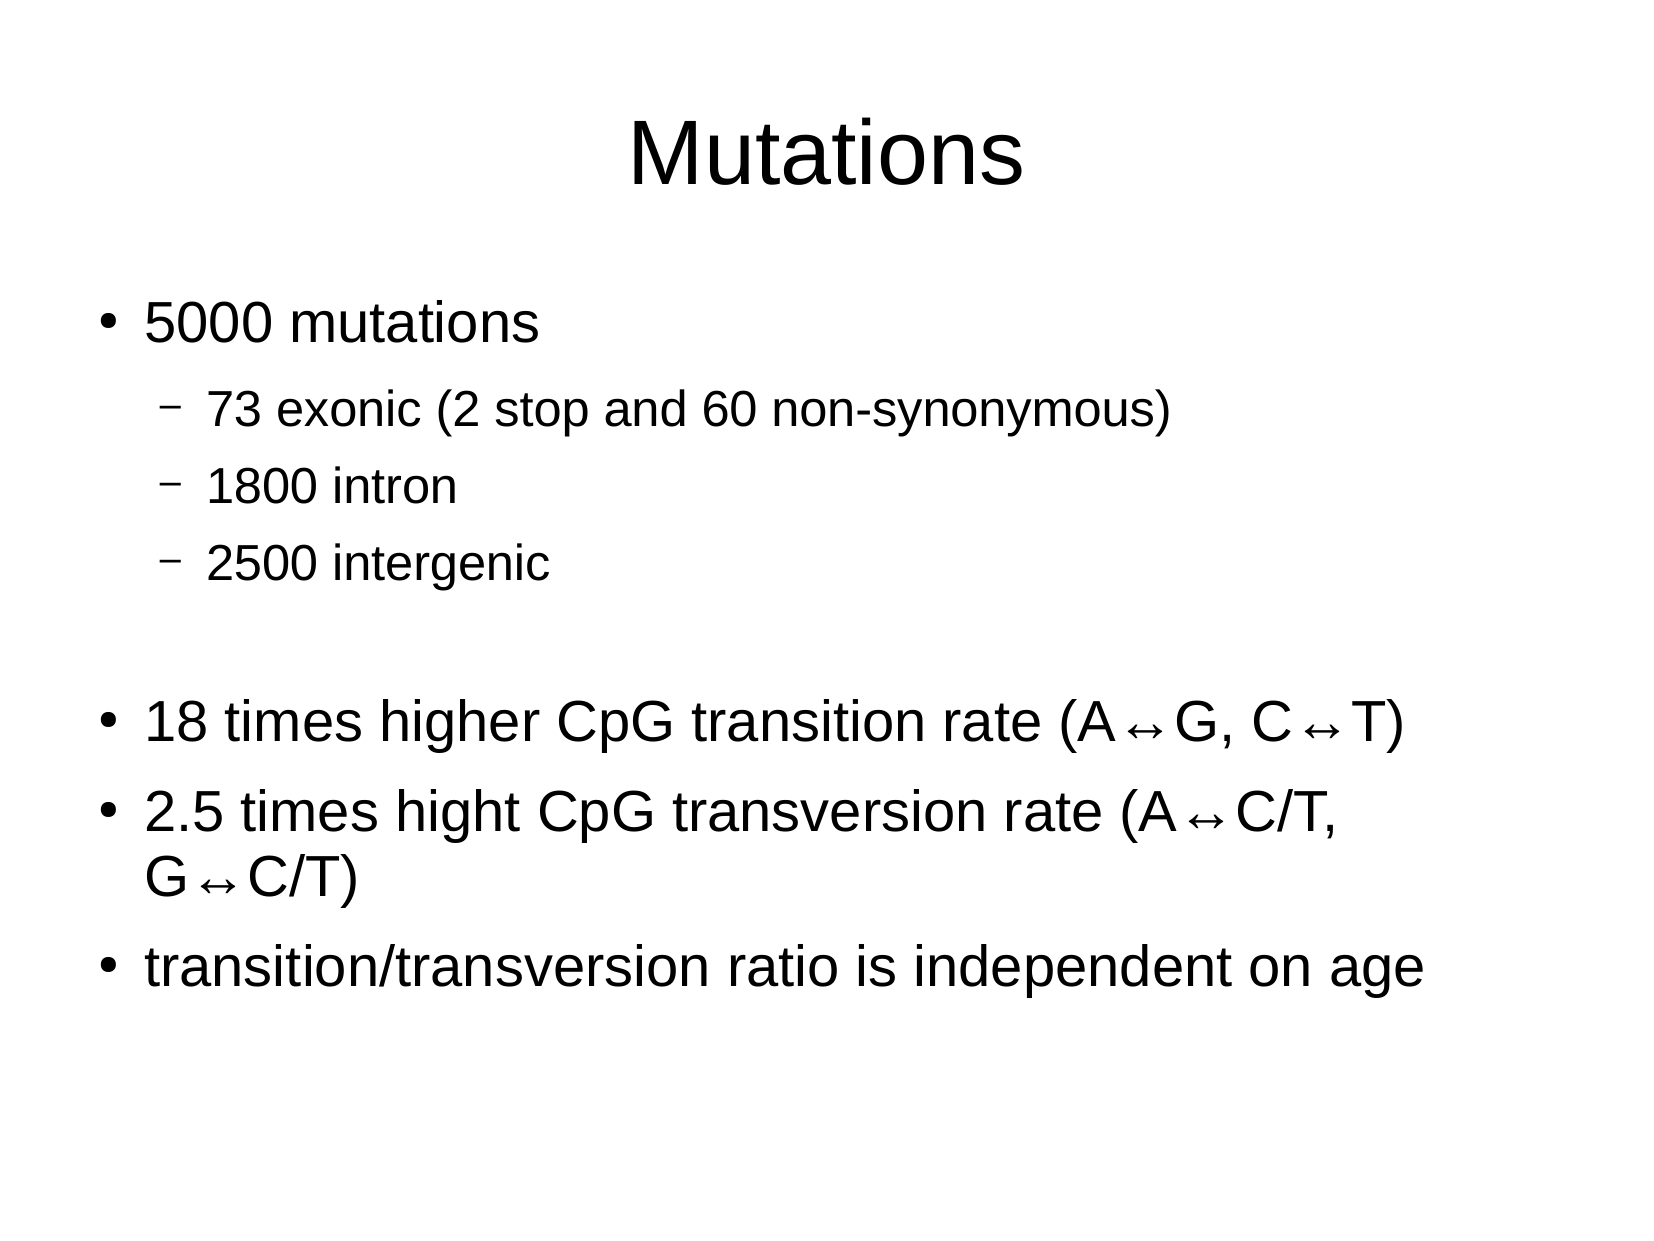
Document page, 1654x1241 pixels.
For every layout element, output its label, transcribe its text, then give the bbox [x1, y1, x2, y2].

title Mutations [82, 49, 1571, 257]
list 5000 mutations 73 exonic (2 stop and 60 non-synonymous) 1800 intron 2500 intergenic 18 times higher CpG transition rate (A↔G, C↔T) 2.5 times hight CpG transversion rate (A↔C/T, G↔C/T) transition/transversion ratio is independent on age [82, 290, 1538, 1010]
